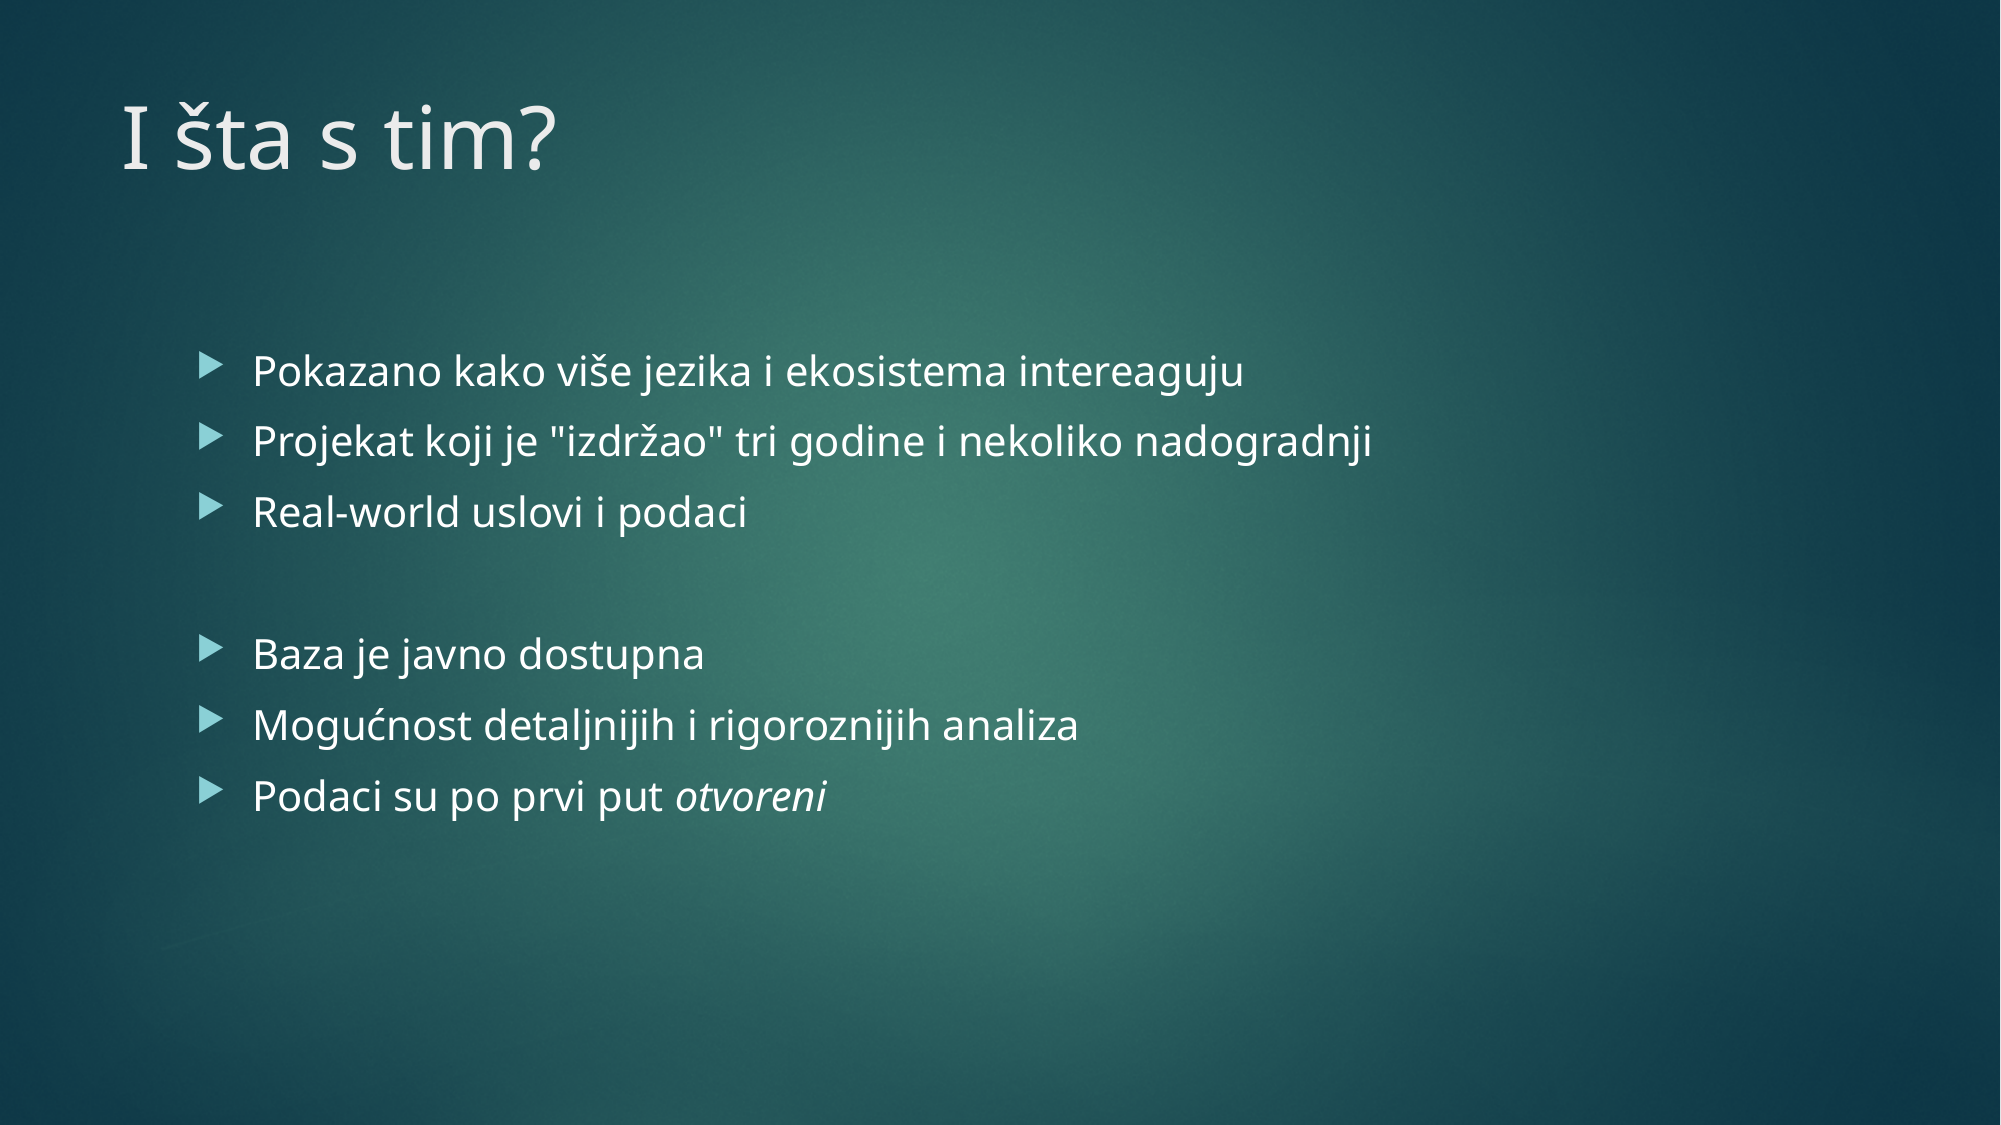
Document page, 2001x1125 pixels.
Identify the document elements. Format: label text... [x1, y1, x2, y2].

list Pokazano kako više jezika i ekosistema intereaguju Projekat koji je "izdržao" tri godine i nekoliko nadogradnji Real-world uslovi i podaci Baza je javno dostupna Mogućnost detaljnijih i rigoroznijih analiza Podaci su po prvi put otvoreni [181, 336, 1649, 1026]
title I šta s tim? [106, 74, 1649, 305]
